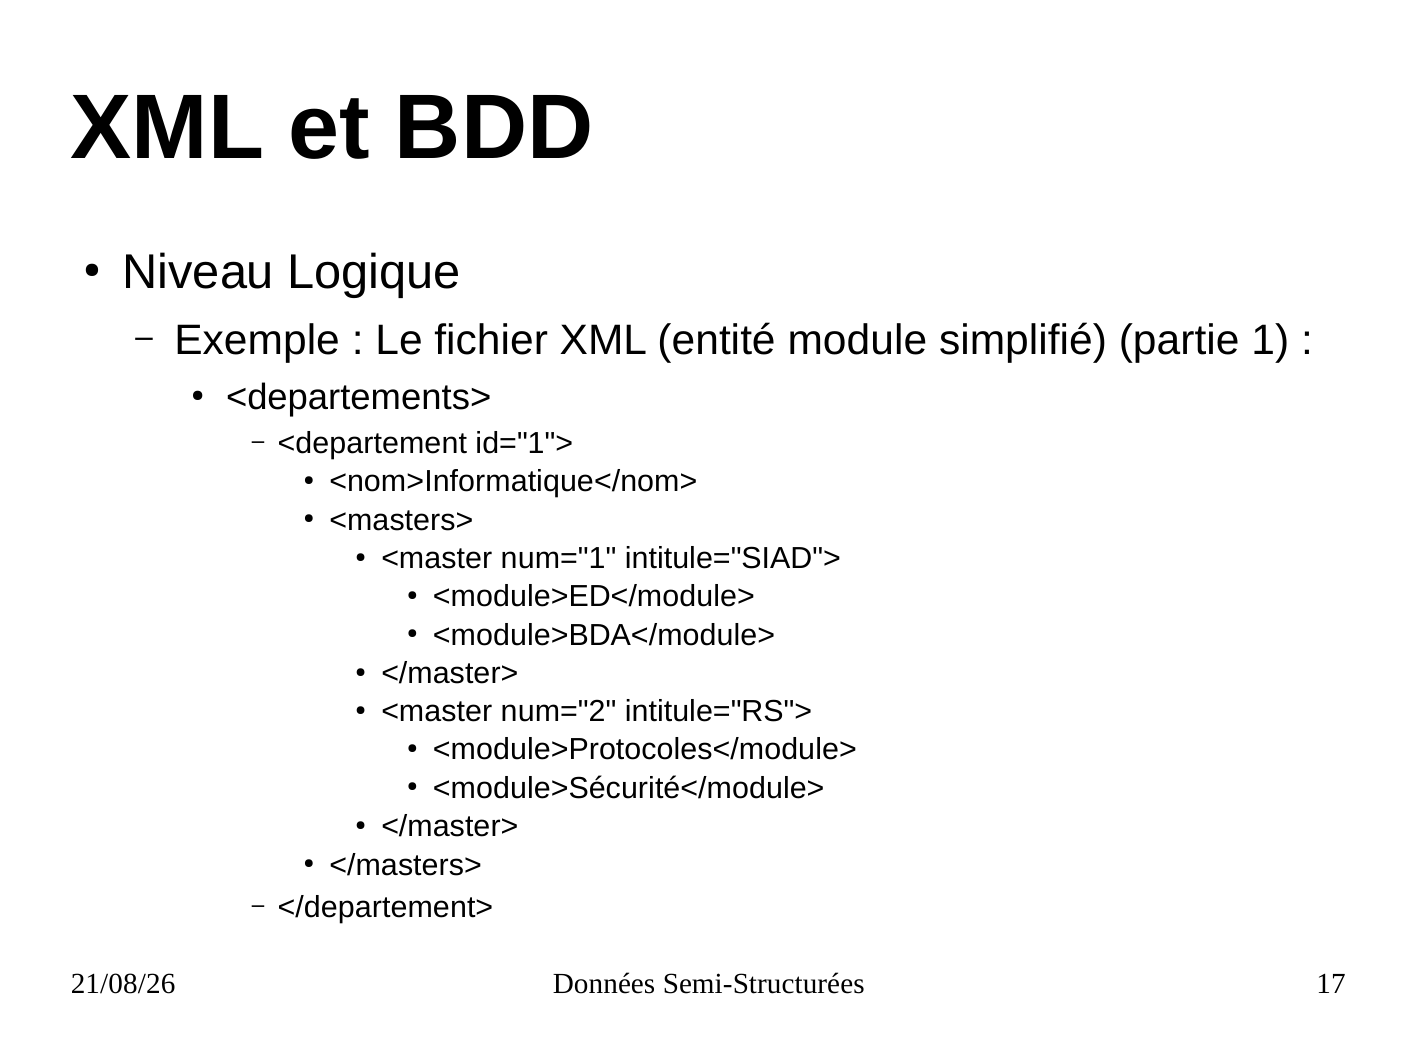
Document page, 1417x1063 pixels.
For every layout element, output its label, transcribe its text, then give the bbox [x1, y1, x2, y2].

title XML et BDD [70, 42, 1346, 212]
list Niveau Logique Exemple : Le fichier XML (entité module simplifié) (partie 1) : <departements> <departement id="1"> <nom>Informatique</nom> <masters> <master num="1" intitule="SIAD"> <module>ED</module> <module>BDA</module> </master> <master num="2" intitule="RS"> <module>Protocoles</module> <module>Sécurité</module> </master> </masters> </departement> [70, 244, 1346, 925]
